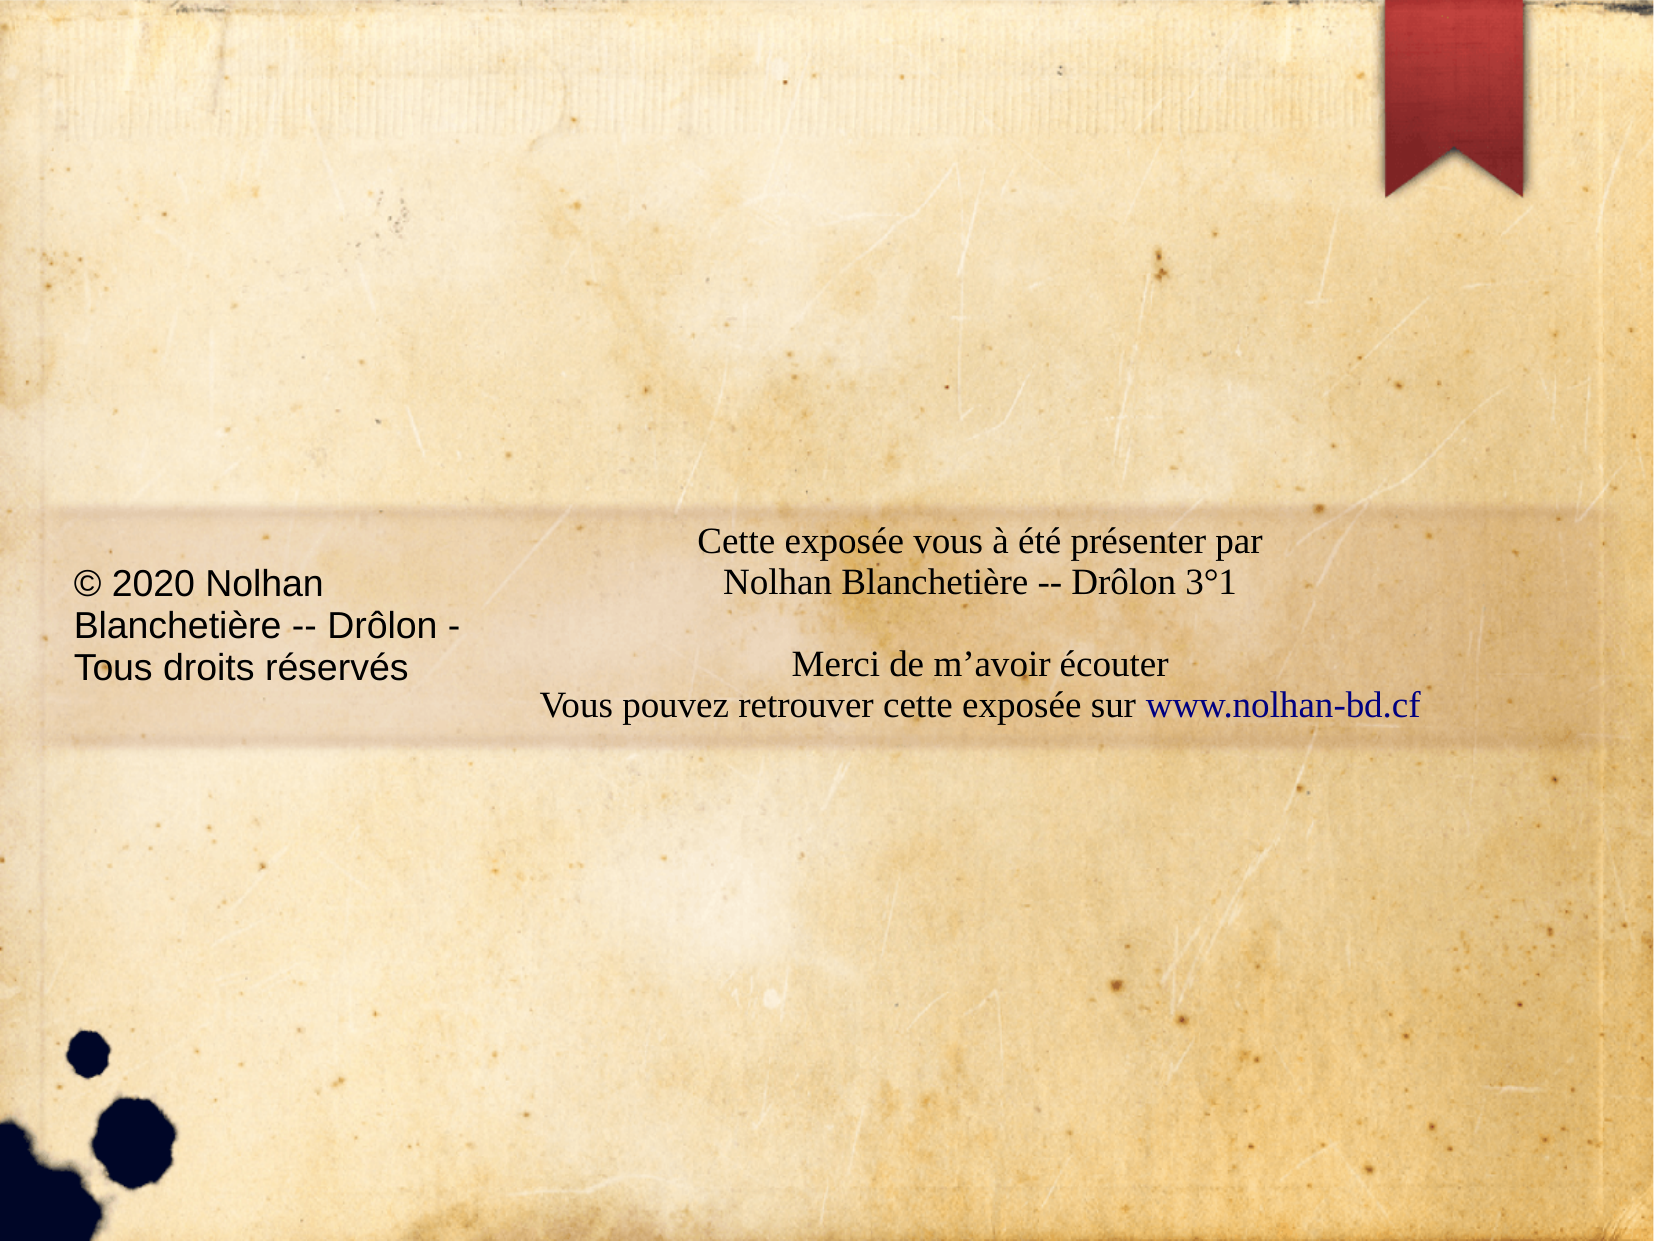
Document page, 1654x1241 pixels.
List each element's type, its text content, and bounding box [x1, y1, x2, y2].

title Cette exposée vous à été présenter par Nolhan Blanchetière -- Drôlon 3°1 Merci de m’avoir écouter Vous pouvez retrouver cette exposée sur www.nolhan-bd.cf [431, 519, 1530, 727]
text_box © 2020 Nolhan Blanchetière -- Drôlon - Tous droits réservés [59, 555, 485, 709]
picture [0, 0, 1654, 1241]
